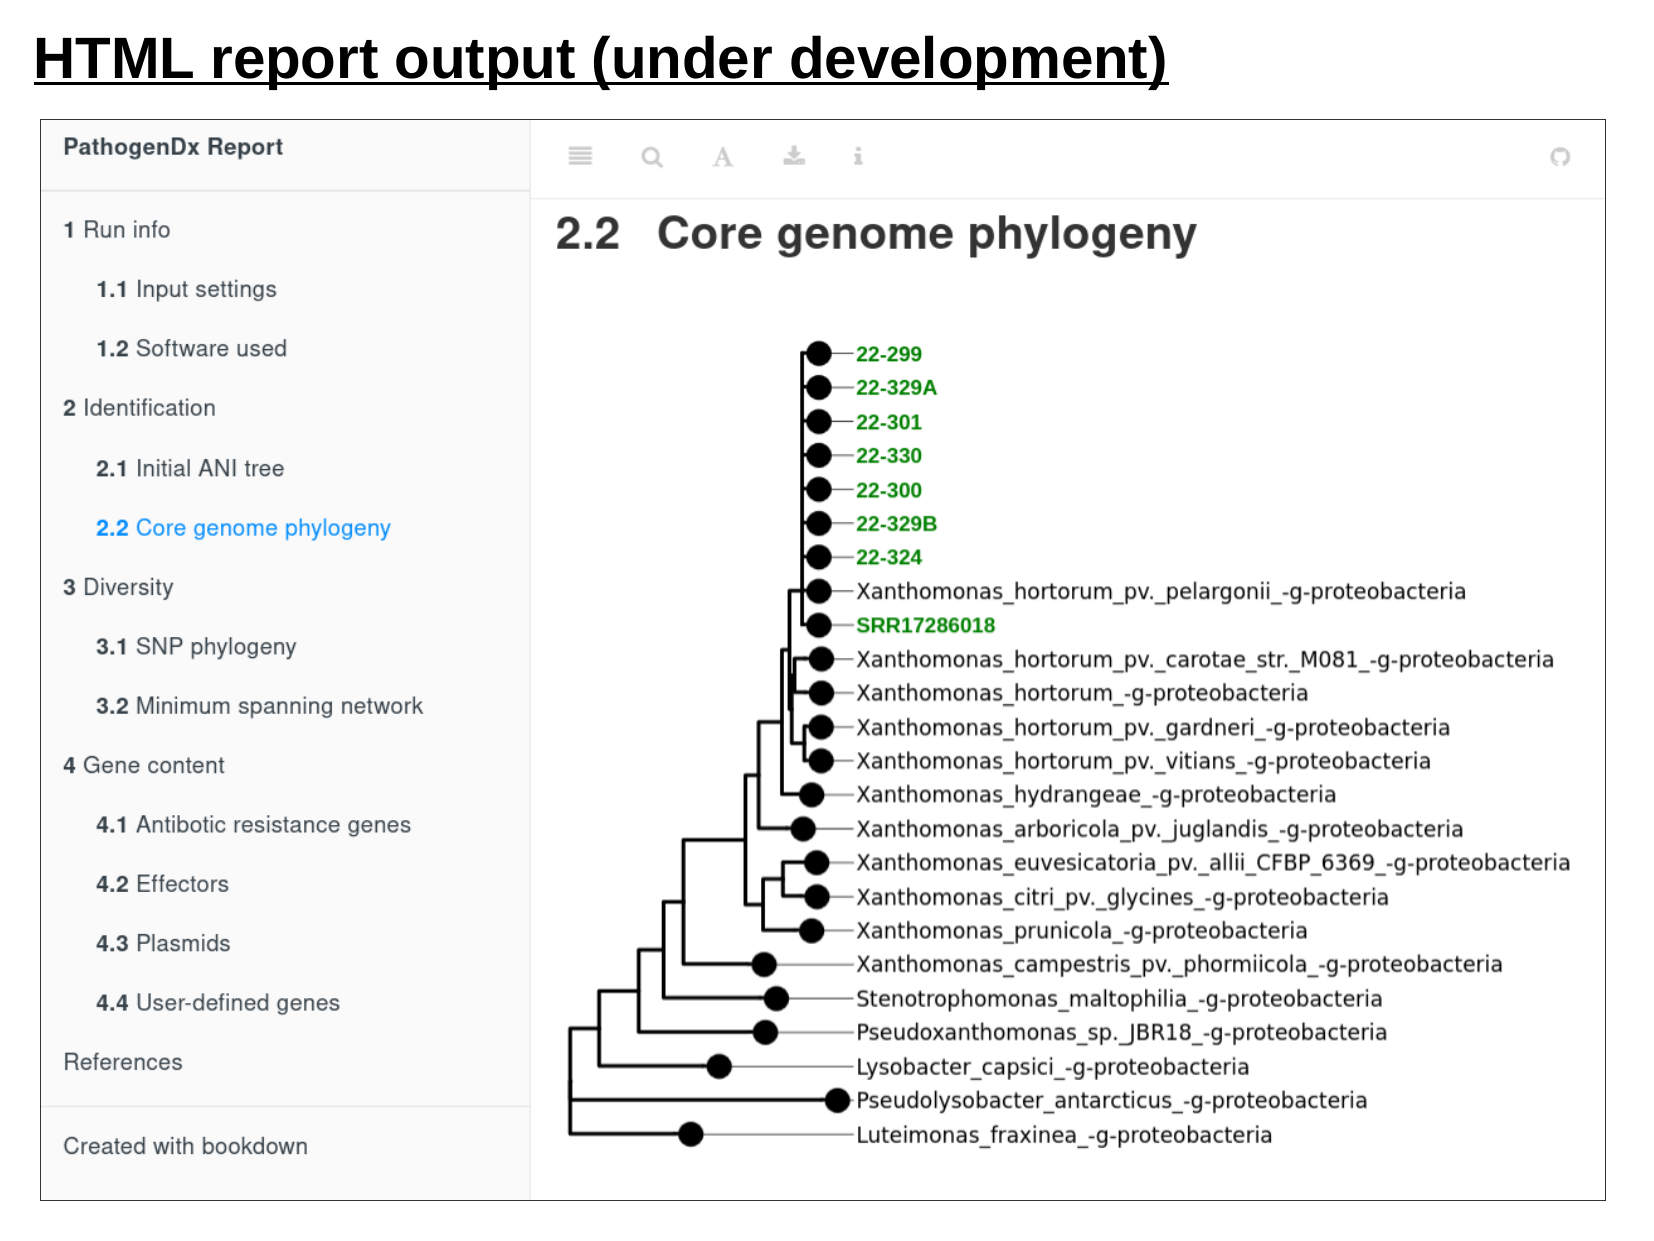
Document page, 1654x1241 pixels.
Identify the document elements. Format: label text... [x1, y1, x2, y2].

picture [40, 638, 1606, 1201]
text_box HTML report output (under development) [18, 18, 1613, 638]
